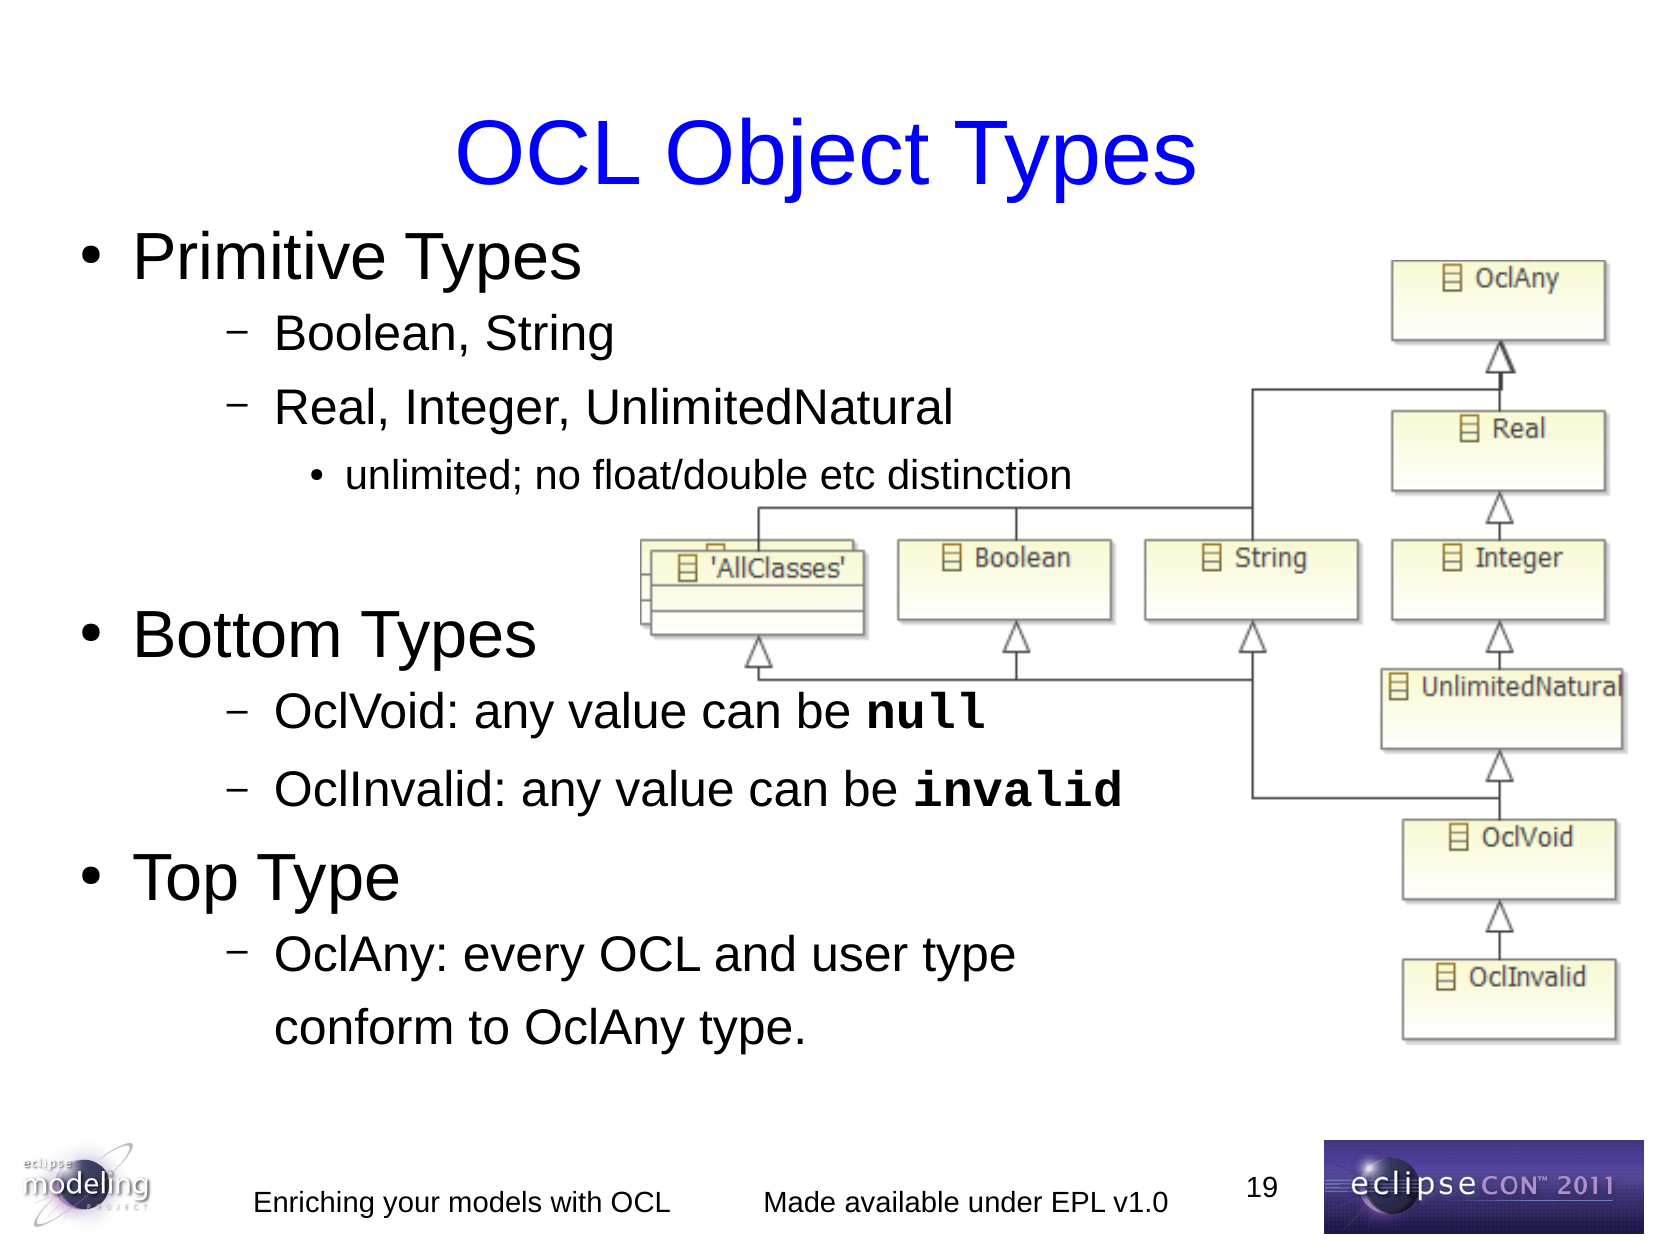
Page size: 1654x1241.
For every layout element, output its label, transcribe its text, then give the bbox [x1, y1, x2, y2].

list Primitive Types Boolean, String Real, Integer, UnlimitedNatural unlimited; no float/double etc distinction Bottom Types OclVoid: any value can be null OclInvalid: any value can be invalid Top Type OclAny: every OCL and user type conform to OclAny type. [61, 218, 1571, 1177]
picture [1571, 260, 1628, 1045]
picture [9, 1136, 156, 1235]
picture [1324, 1140, 1644, 1234]
title OCL Object Types [82, 49, 1571, 218]
